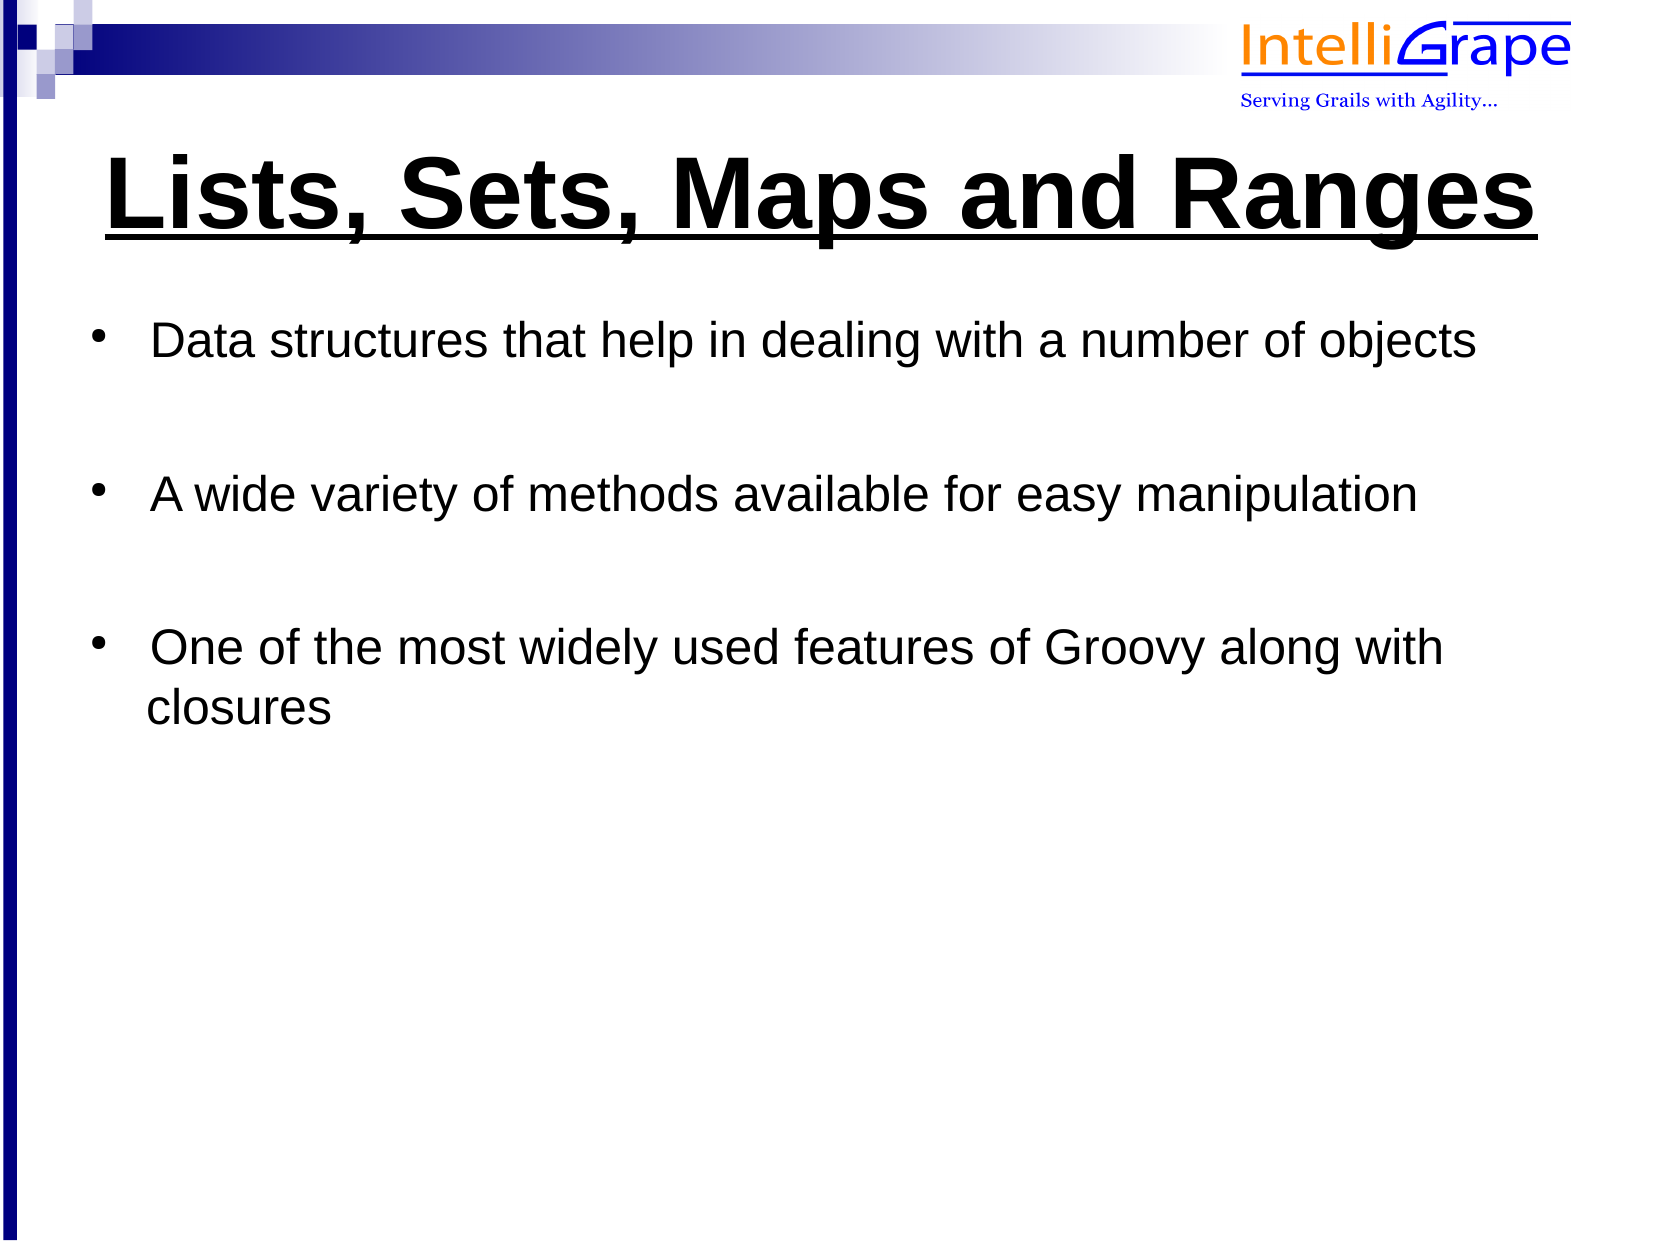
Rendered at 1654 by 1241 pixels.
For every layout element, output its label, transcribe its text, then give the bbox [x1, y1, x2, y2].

picture [1240, 14, 1571, 111]
list Lists, Sets, Maps and Ranges [89, 118, 1576, 263]
list Data structures that help in dealing with a number of objects A wide variety of methods available for easy manipulation One of the most widely used features of Groovy along with closures [75, 300, 1561, 1163]
